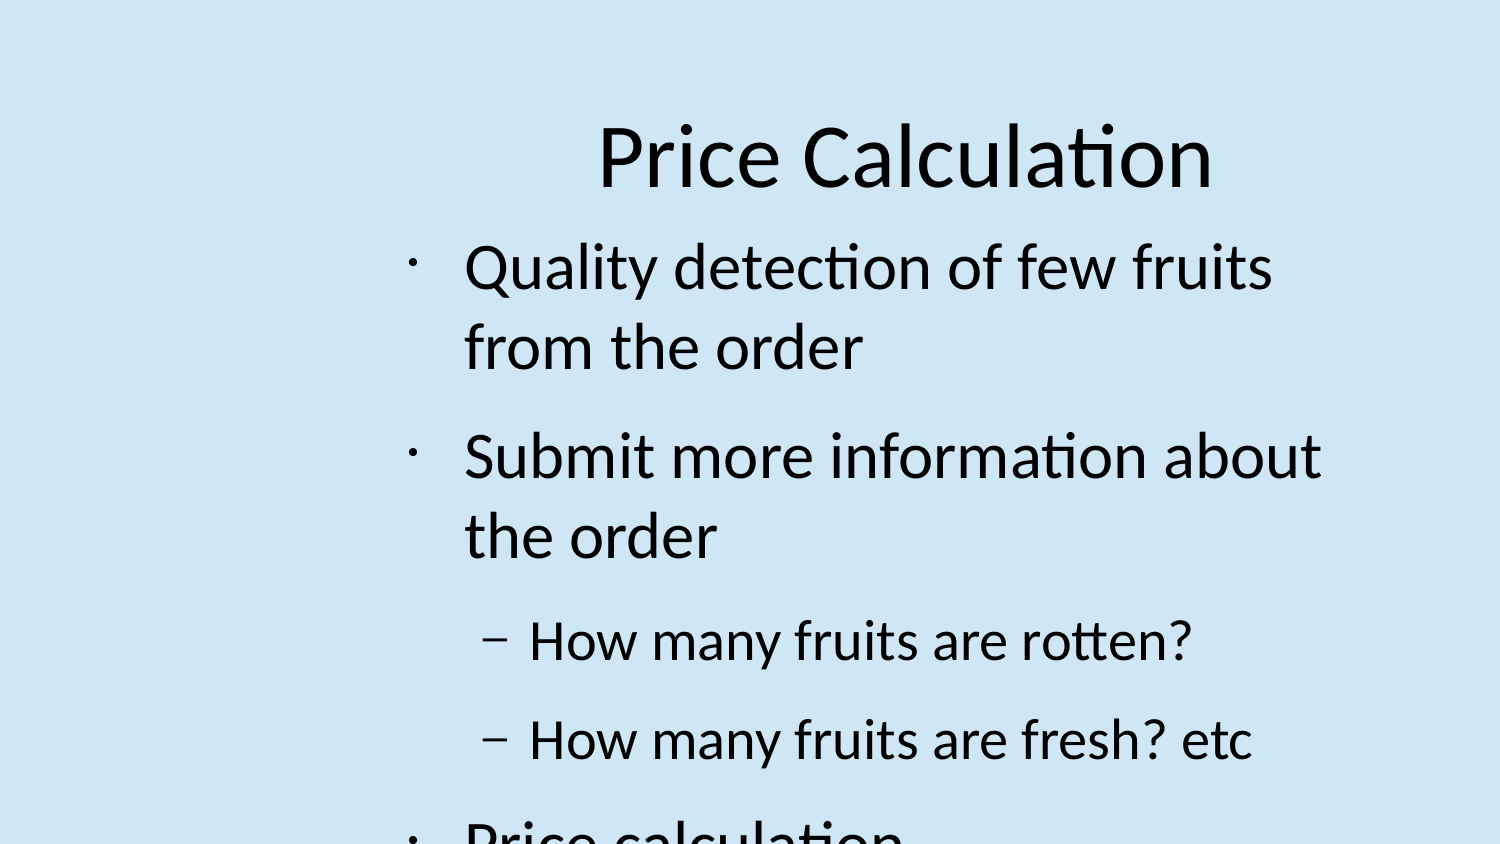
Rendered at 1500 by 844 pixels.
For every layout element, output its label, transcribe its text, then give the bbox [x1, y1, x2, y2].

title Price Calculation [391, 88, 1422, 208]
list Quality detection of few fruits from the order Submit more information about the order How many fruits are rotten? How many fruits are fresh? etc Price calculation [393, 215, 1428, 791]
